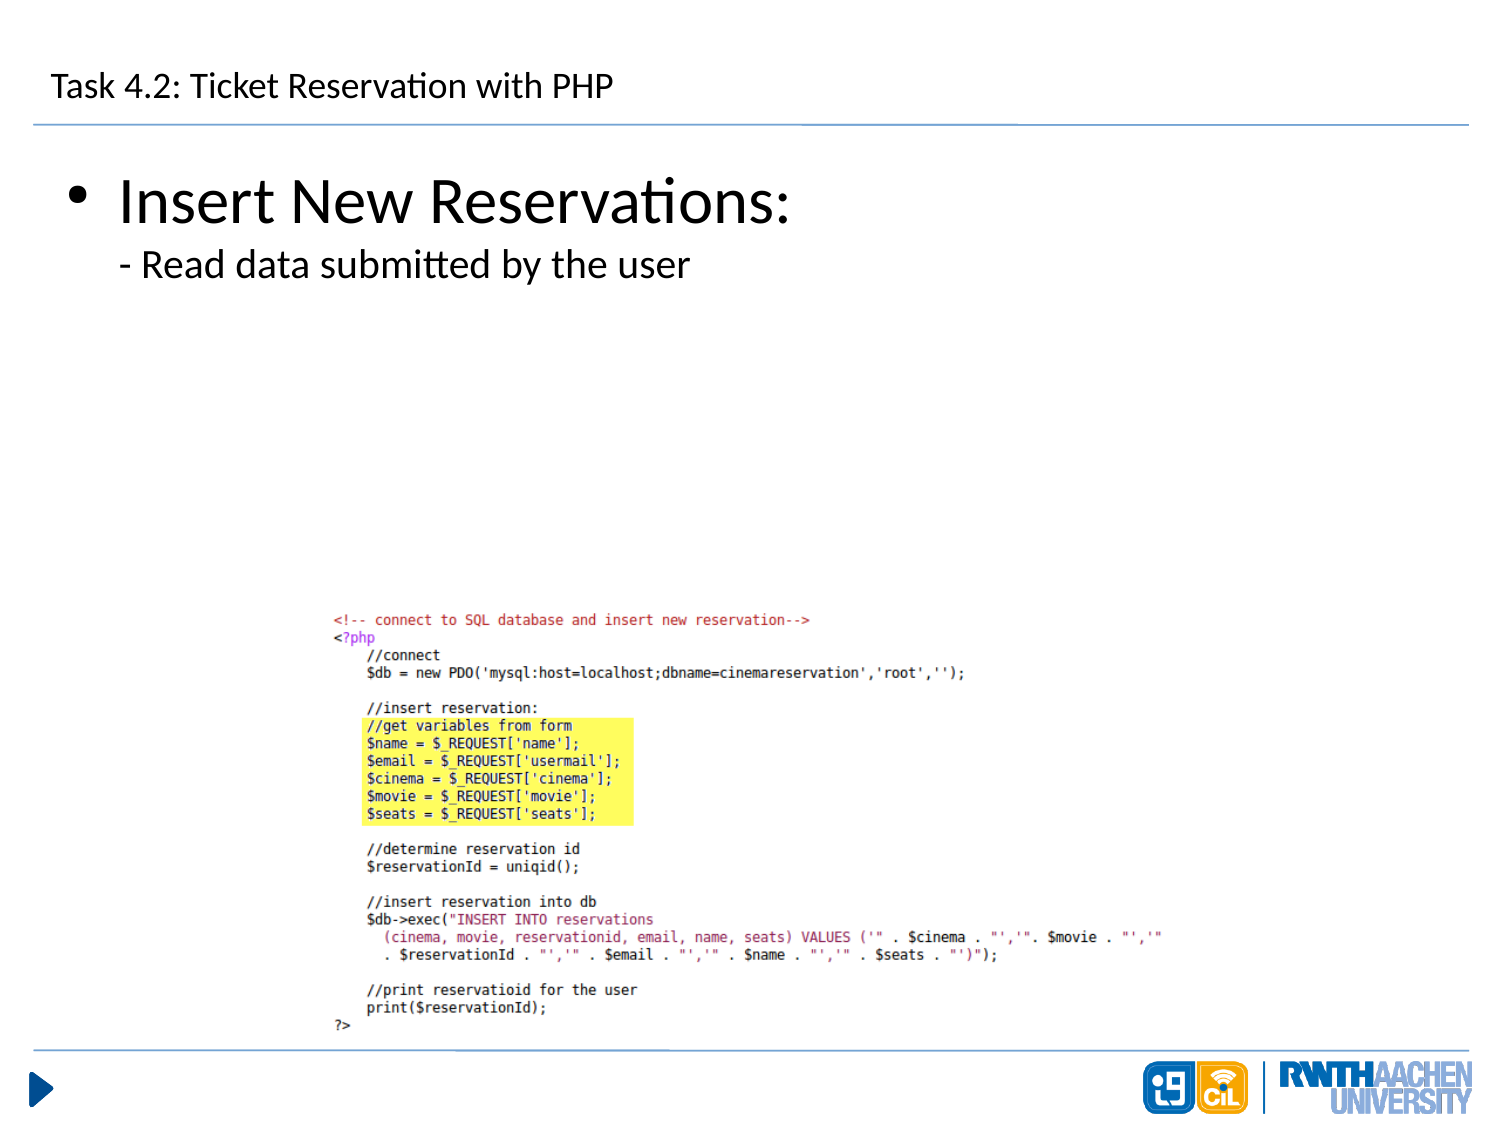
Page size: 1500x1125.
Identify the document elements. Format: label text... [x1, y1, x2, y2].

list Insert New Reservations: - Read data submitted by the user [33, 149, 1469, 572]
picture [1143, 1061, 1472, 1114]
title Task 4.2: Ticket Reservation with PHP [35, 42, 1469, 125]
picture [328, 611, 1174, 1035]
